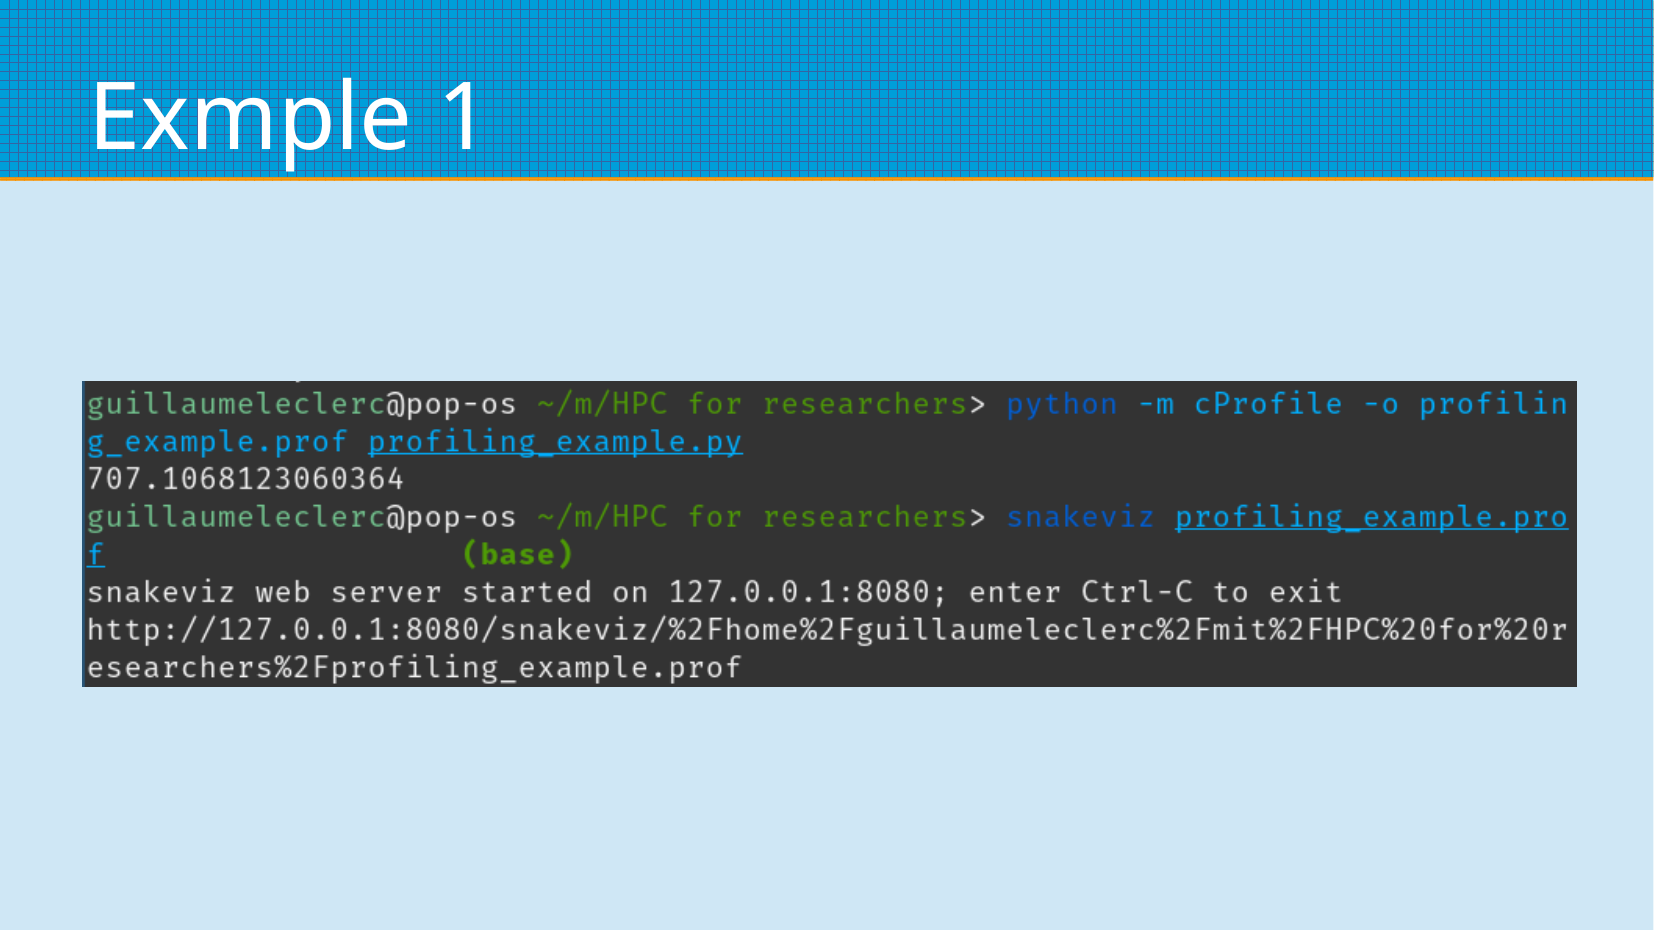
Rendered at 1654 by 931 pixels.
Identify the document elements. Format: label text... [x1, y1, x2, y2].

picture [82, 381, 1577, 687]
title Exmple 1 [88, 14, 1565, 178]
